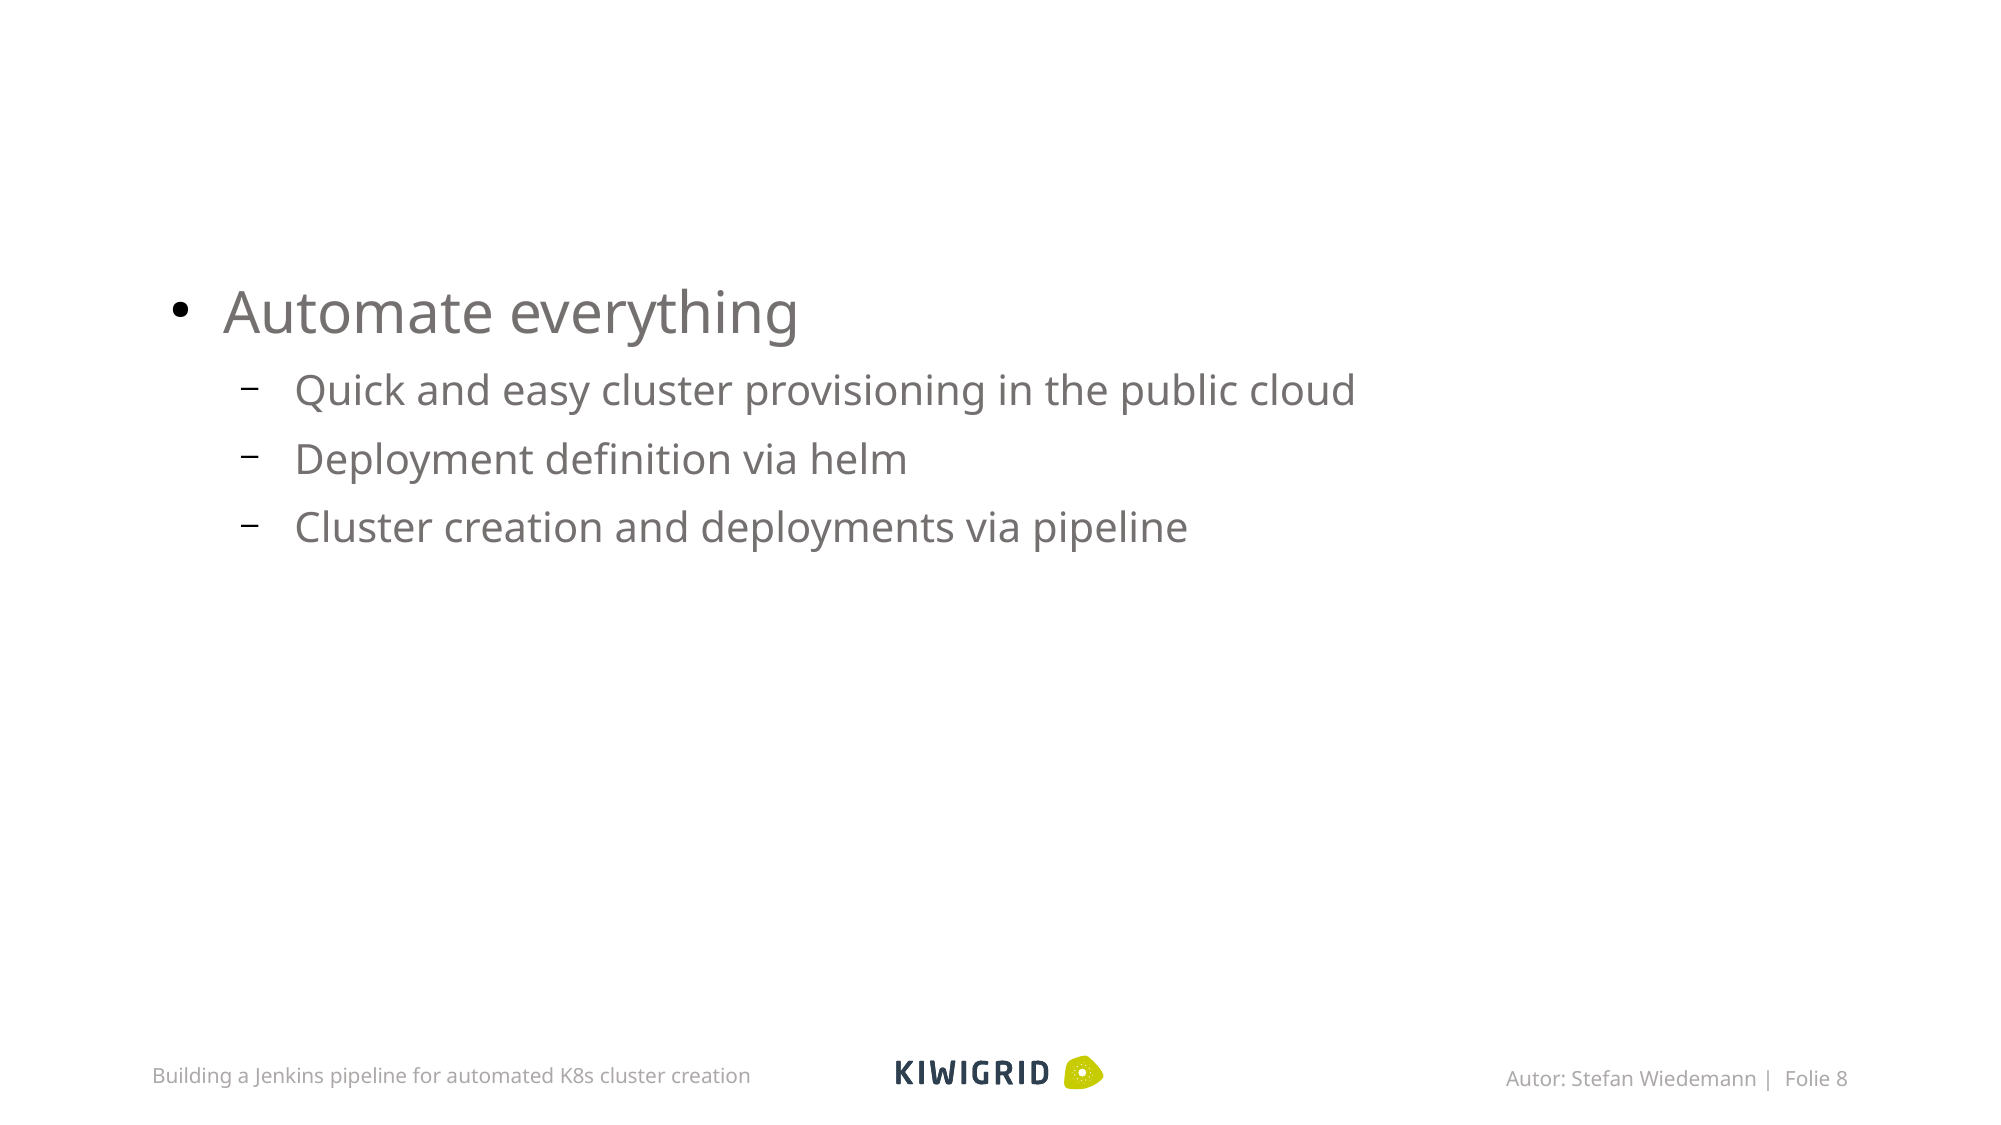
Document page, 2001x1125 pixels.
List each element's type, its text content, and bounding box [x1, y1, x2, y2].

list Automate everything Quick and easy cluster provisioning in the public cloud Deployment definition via helm Cluster creation and deployments via pipeline [137, 275, 1863, 352]
